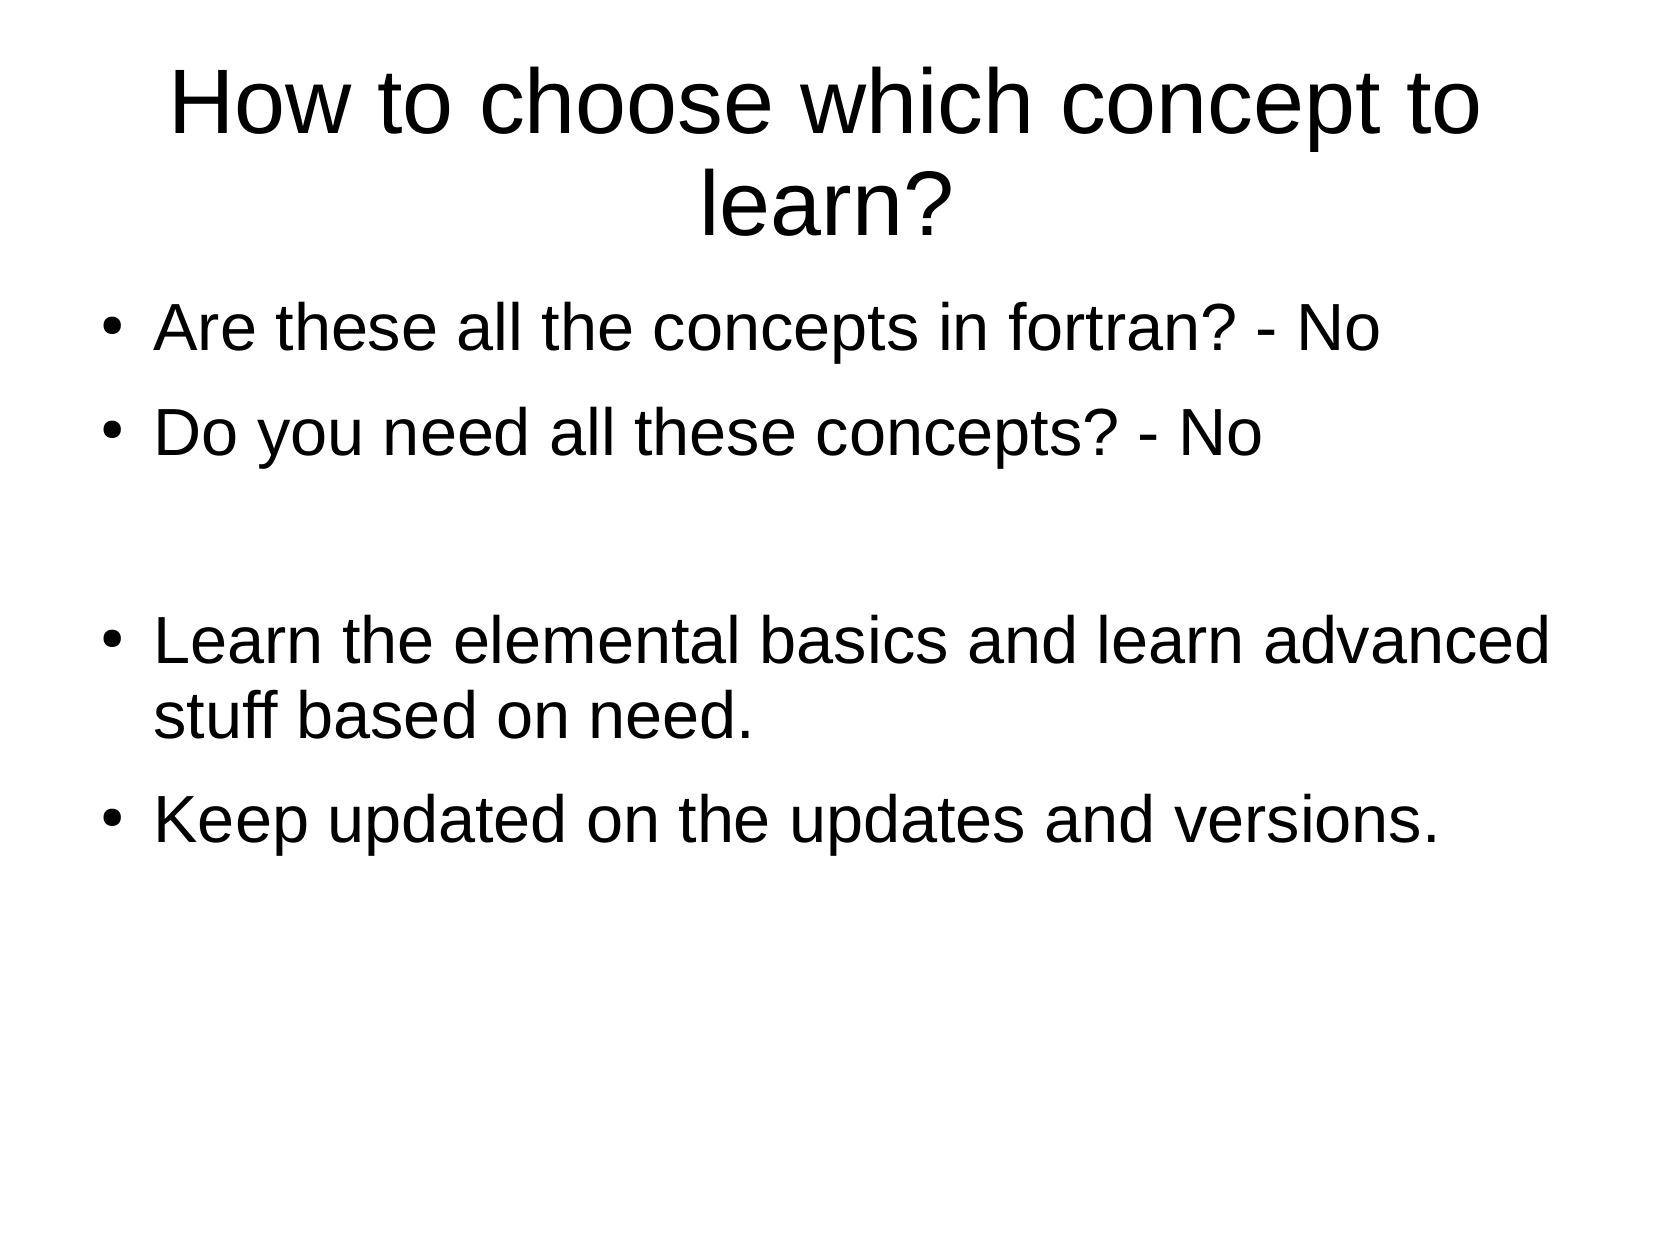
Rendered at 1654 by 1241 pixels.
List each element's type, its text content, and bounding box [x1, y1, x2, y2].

title How to choose which concept to learn? [82, 49, 1571, 257]
list Are these all the concepts in fortran? - No Do you need all these concepts? - No Learn the elemental basics and learn advanced stuff based on need. Keep updated on the updates and versions. [82, 290, 1571, 1010]
